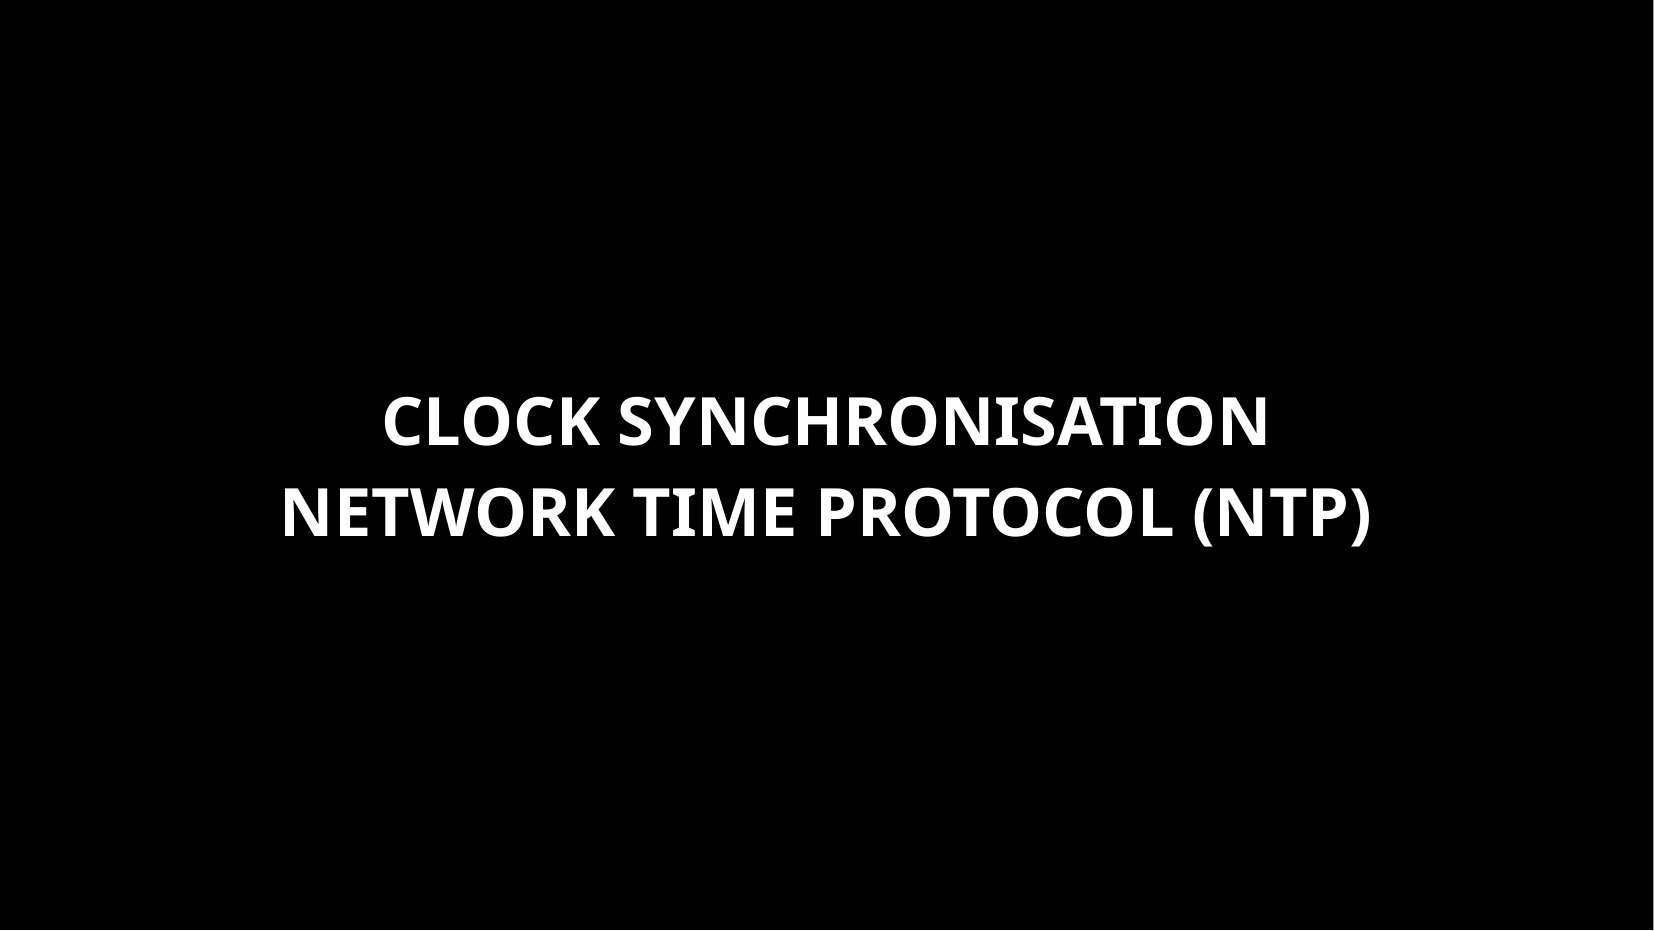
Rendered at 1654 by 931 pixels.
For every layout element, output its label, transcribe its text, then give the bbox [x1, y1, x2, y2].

title CLOCK SYNCHRONISATION NETWORK TIME PROTOCOL (NTP) [82, 384, 1571, 547]
